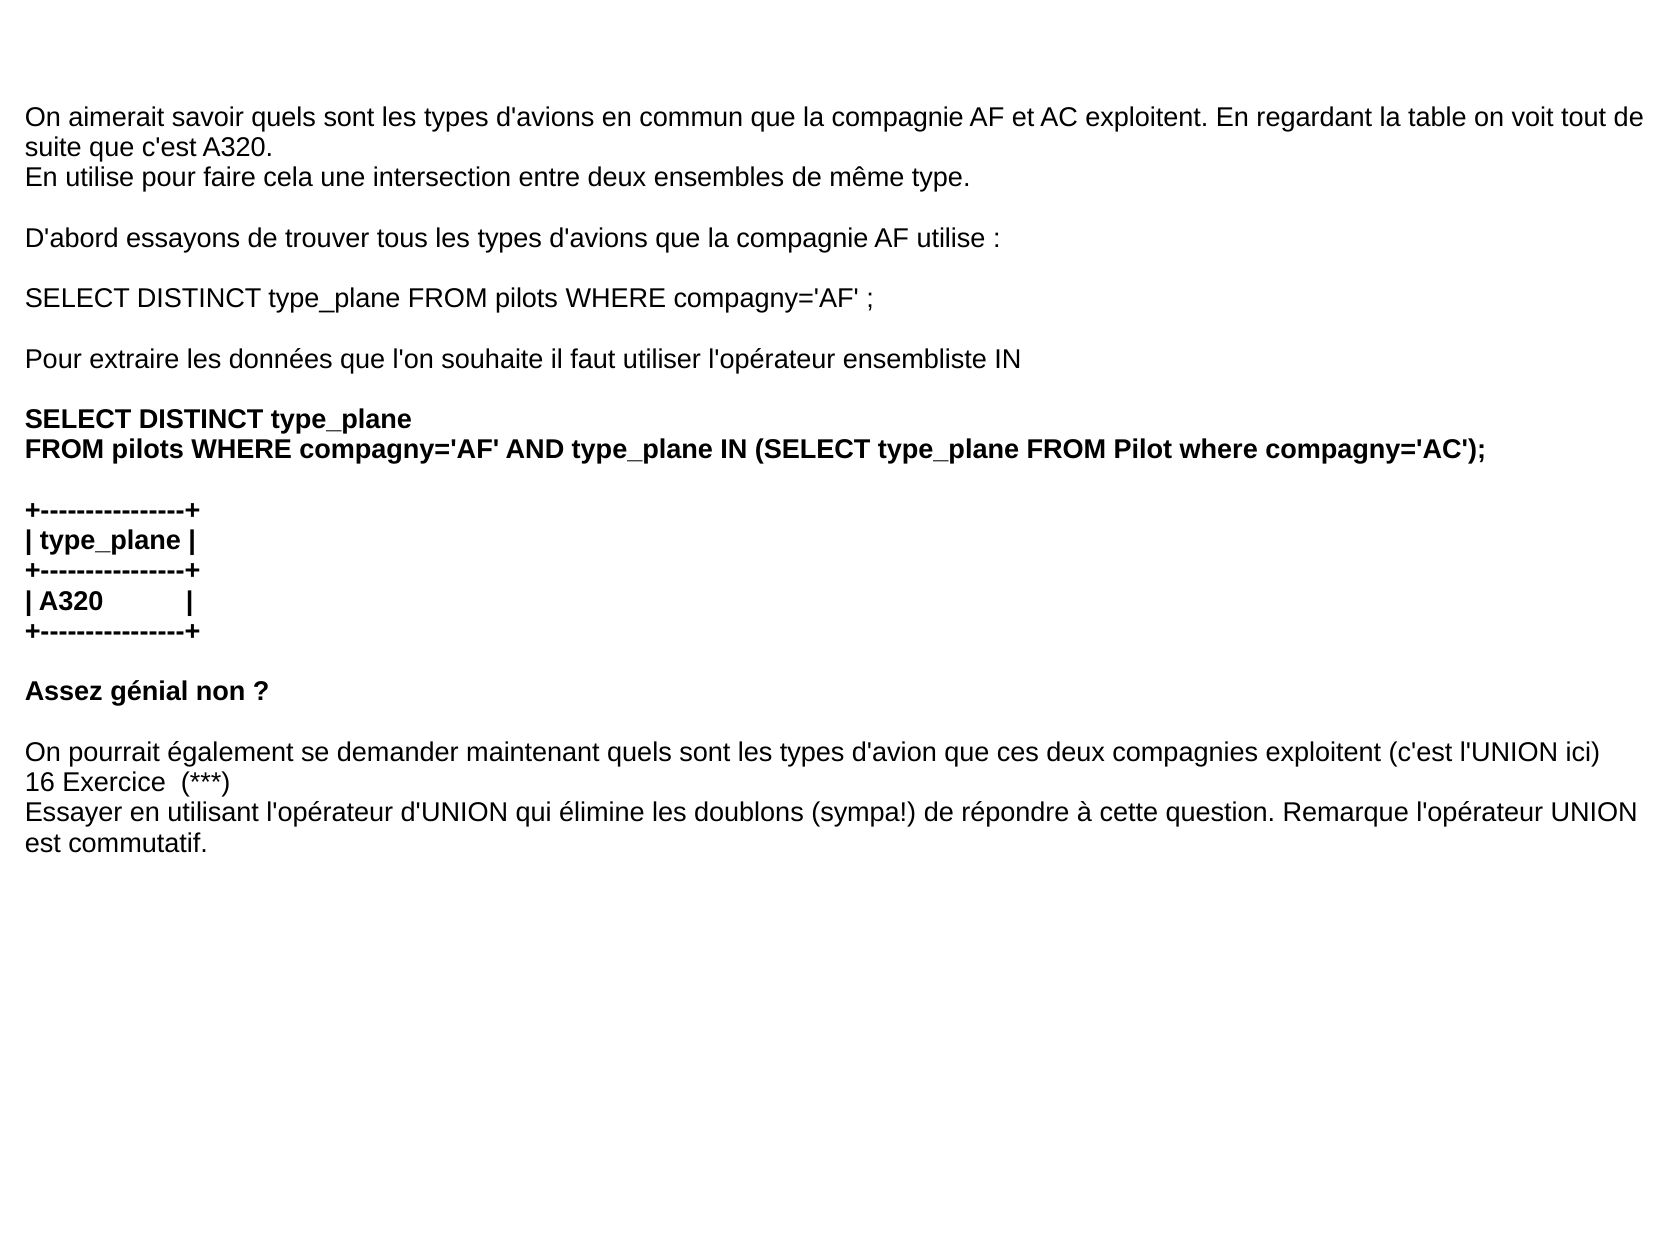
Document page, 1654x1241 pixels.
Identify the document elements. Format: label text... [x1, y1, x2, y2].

text_box On aimerait savoir quels sont les types d'avions en commun que la compagnie AF et AC exploitent. En regardant la table on voit tout de suite que c'est A320. En utilise pour faire cela une intersection entre deux ensembles de même type. D'abord essayons de trouver tous les types d'avions que la compagnie AF utilise : SELECT DISTINCT type_plane FROM pilots WHERE compagny='AF' ; Pour extraire les données que l'on souhaite il faut utiliser l'opérateur ensembliste IN SELECT DISTINCT type_plane FROM pilots WHERE compagny='AF' AND type_plane IN (SELECT type_plane FROM Pilot where compagny='AC'); +----------------+ | type_plane | +----------------+ | A320 | +----------------+ Assez génial non ? On pourrait également se demander maintenant quels sont les types d'avion que ces deux compagnies exploitent (c'est l'UNION ici) 16 Exercice (***) Essayer en utilisant l'opérateur d'UNION qui élimine les doublons (sympa!) de répondre à cette question. Remarque l'opérateur UNION est commutatif. [10, 94, 1654, 1241]
